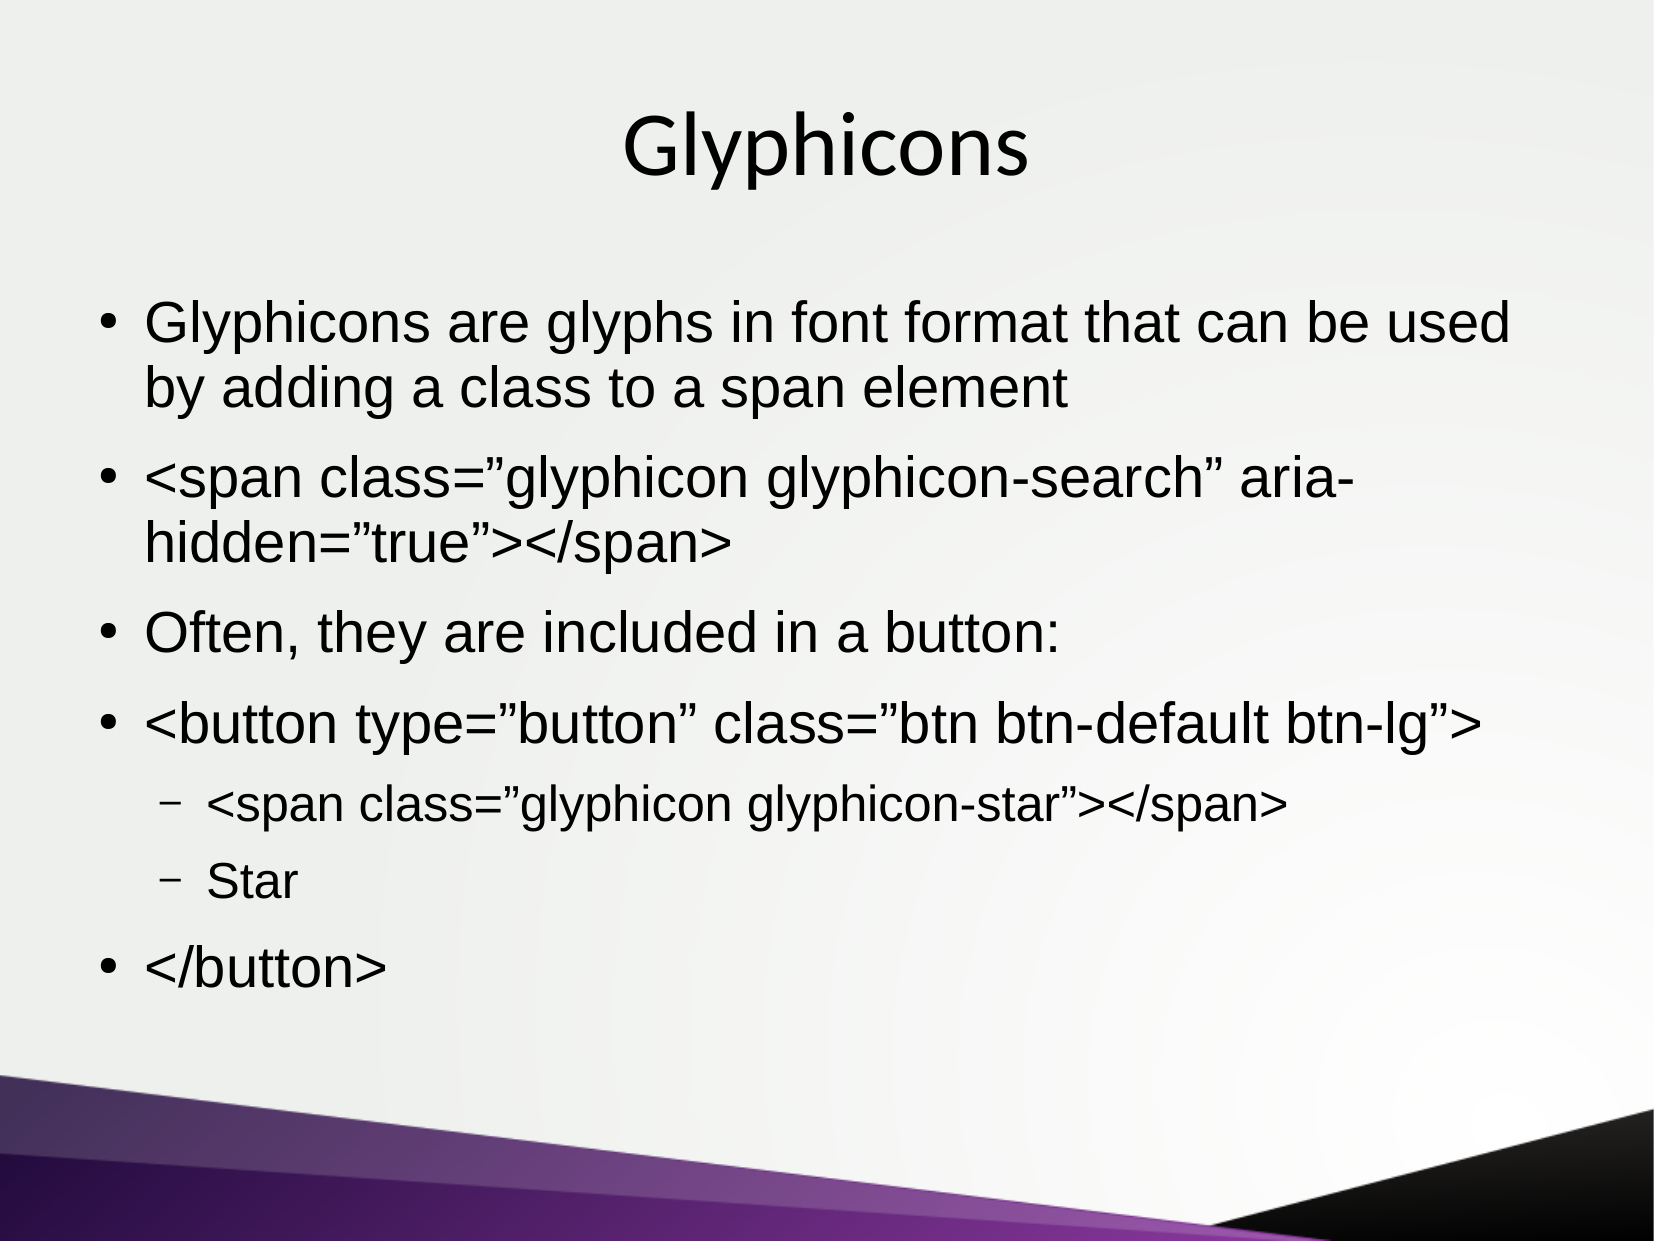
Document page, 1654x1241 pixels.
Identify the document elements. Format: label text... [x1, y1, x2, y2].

title Glyphicons [82, 49, 1571, 257]
picture [0, 0, 1654, 1241]
list Glyphicons are glyphs in font format that can be used by adding a class to a span element <span class=”glyphicon glyphicon-search” aria-hidden=”true”></span> Often, they are included in a button: <button type=”button” class=”btn btn-default btn-lg”> <span class=”glyphicon glyphicon-star”></span> Star </button> [82, 290, 1571, 1010]
